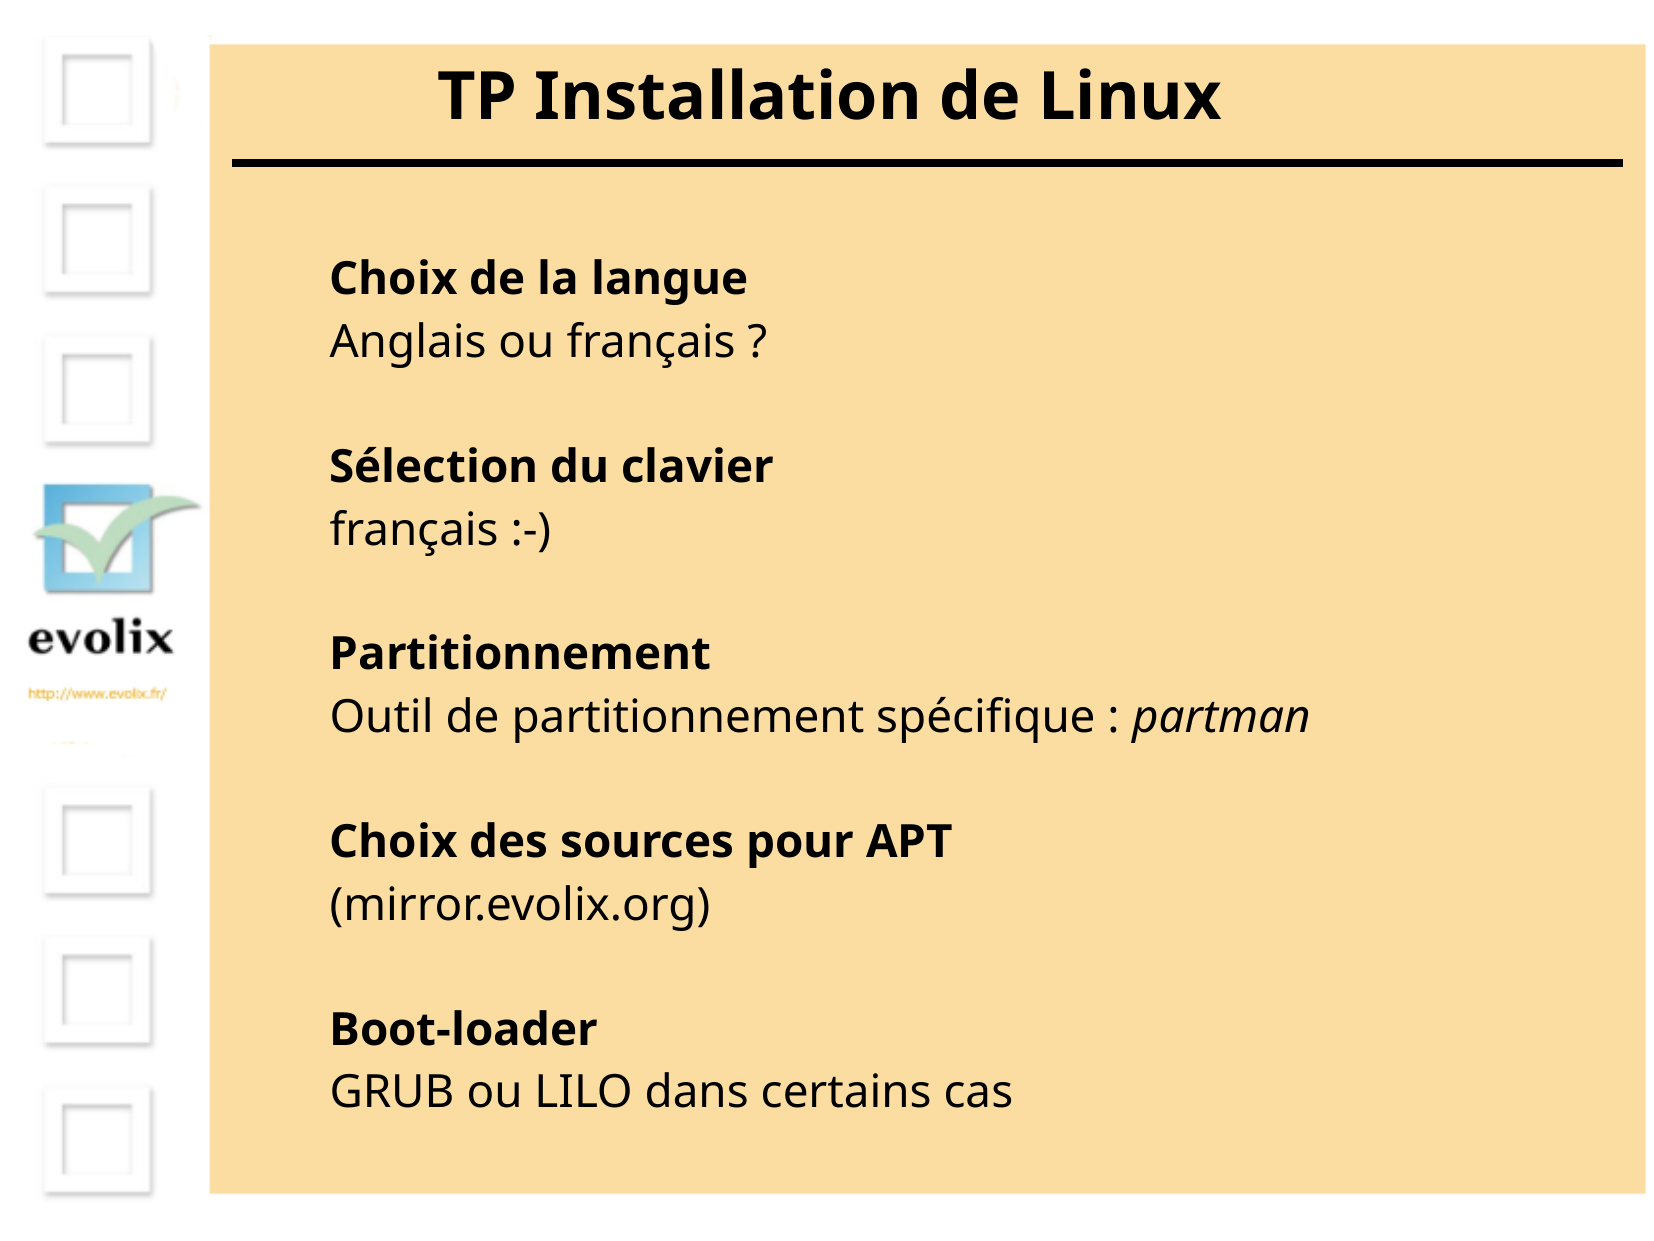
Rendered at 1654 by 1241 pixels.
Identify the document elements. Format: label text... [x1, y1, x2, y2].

title TP Installation de Linux [21, 18, 1638, 169]
picture [0, 35, 1654, 1204]
subtitle Choix de la langue Anglais ou français ? Sélection du clavier français :-) Partitionnement Outil de partitionnement spécifique : partman Choix des sources pour APT (mirror.evolix.org) Boot-loader GRUB ou LILO dans certains cas [254, 173, 1456, 1194]
